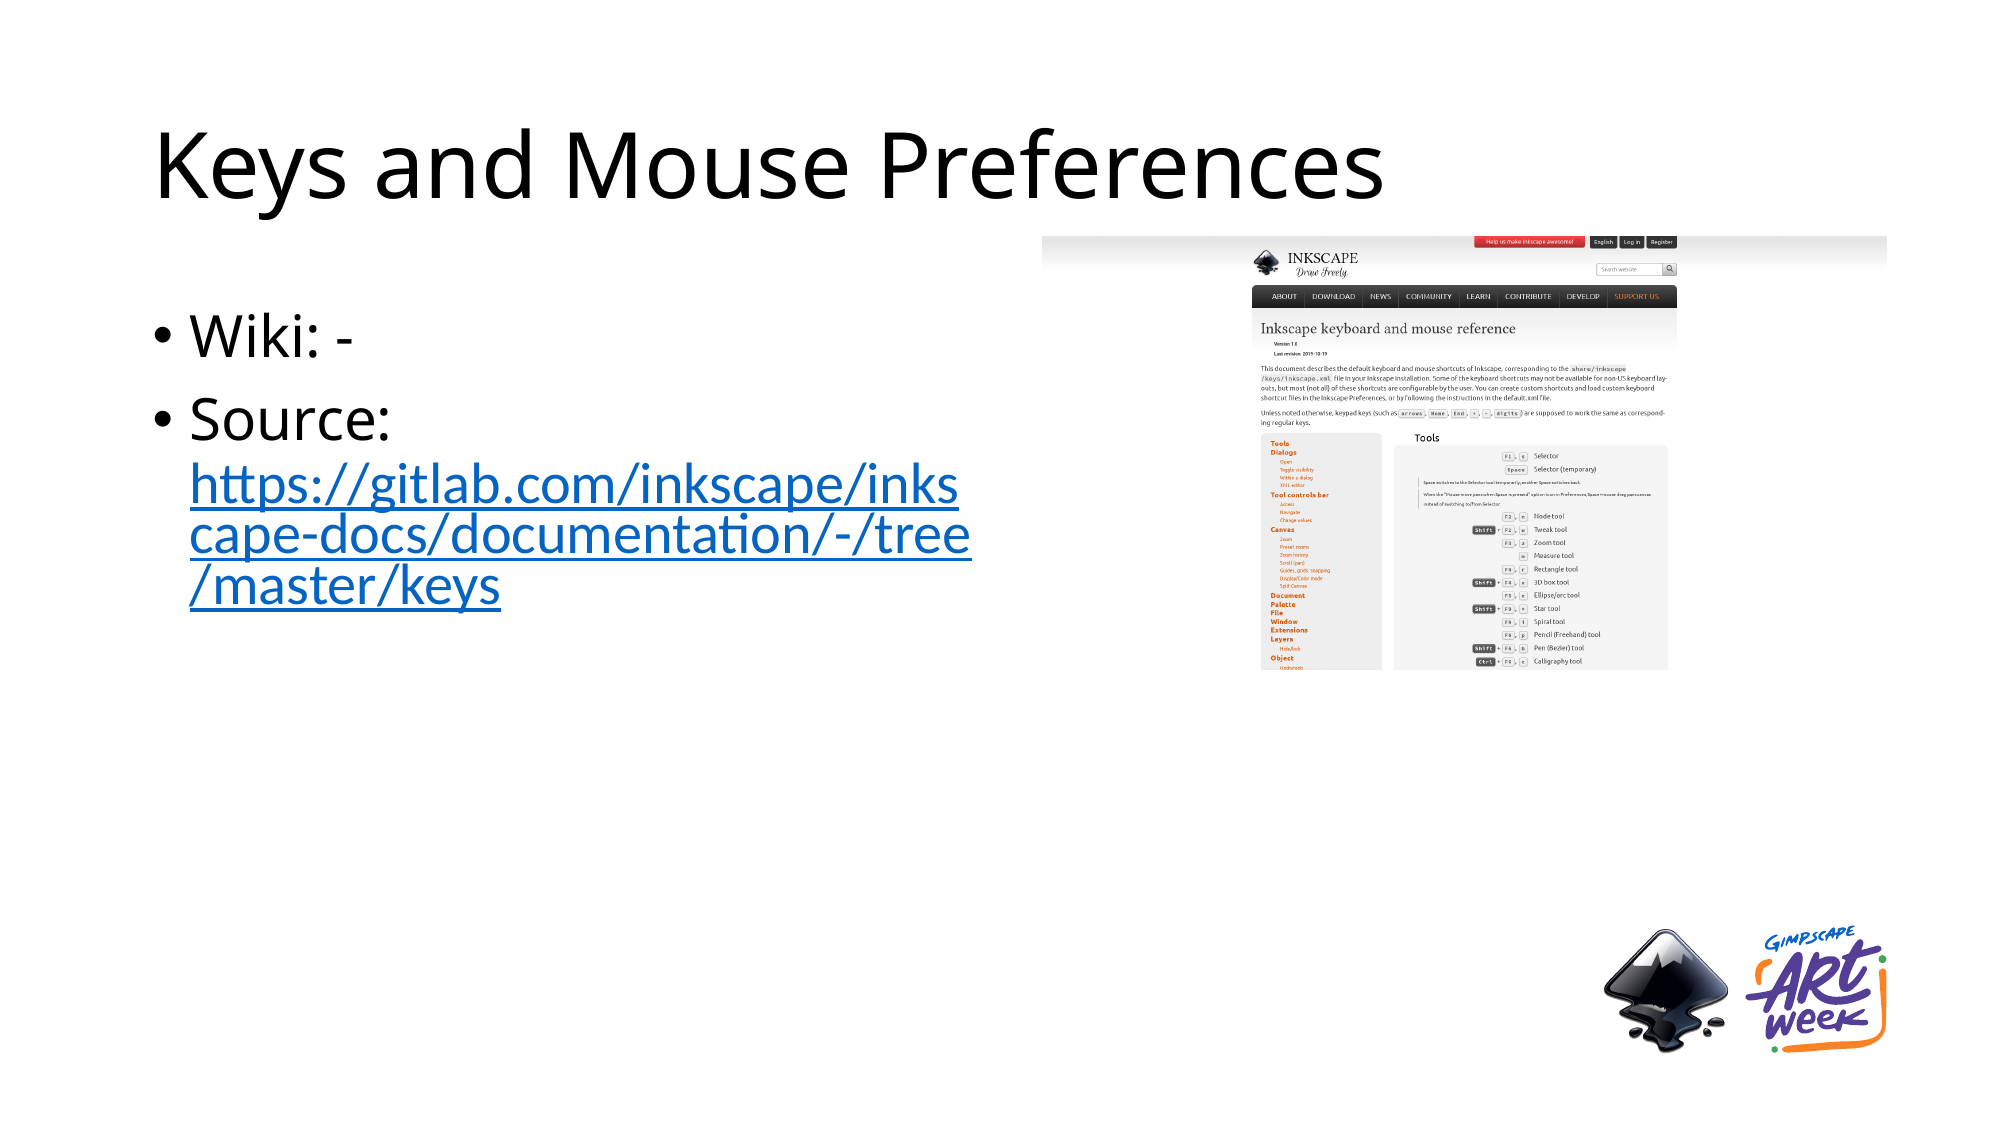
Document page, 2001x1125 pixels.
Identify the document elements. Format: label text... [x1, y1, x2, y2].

picture [1042, 236, 1892, 670]
picture [1742, 915, 1890, 1063]
text_box Keys and Mouse Preferences [137, 59, 1863, 277]
text_box Wiki: - Source: https://gitlab.com/inkscape/inkscape-docs/documentation/-/tree/master/keys [137, 299, 988, 1013]
picture [1595, 921, 1737, 1063]
